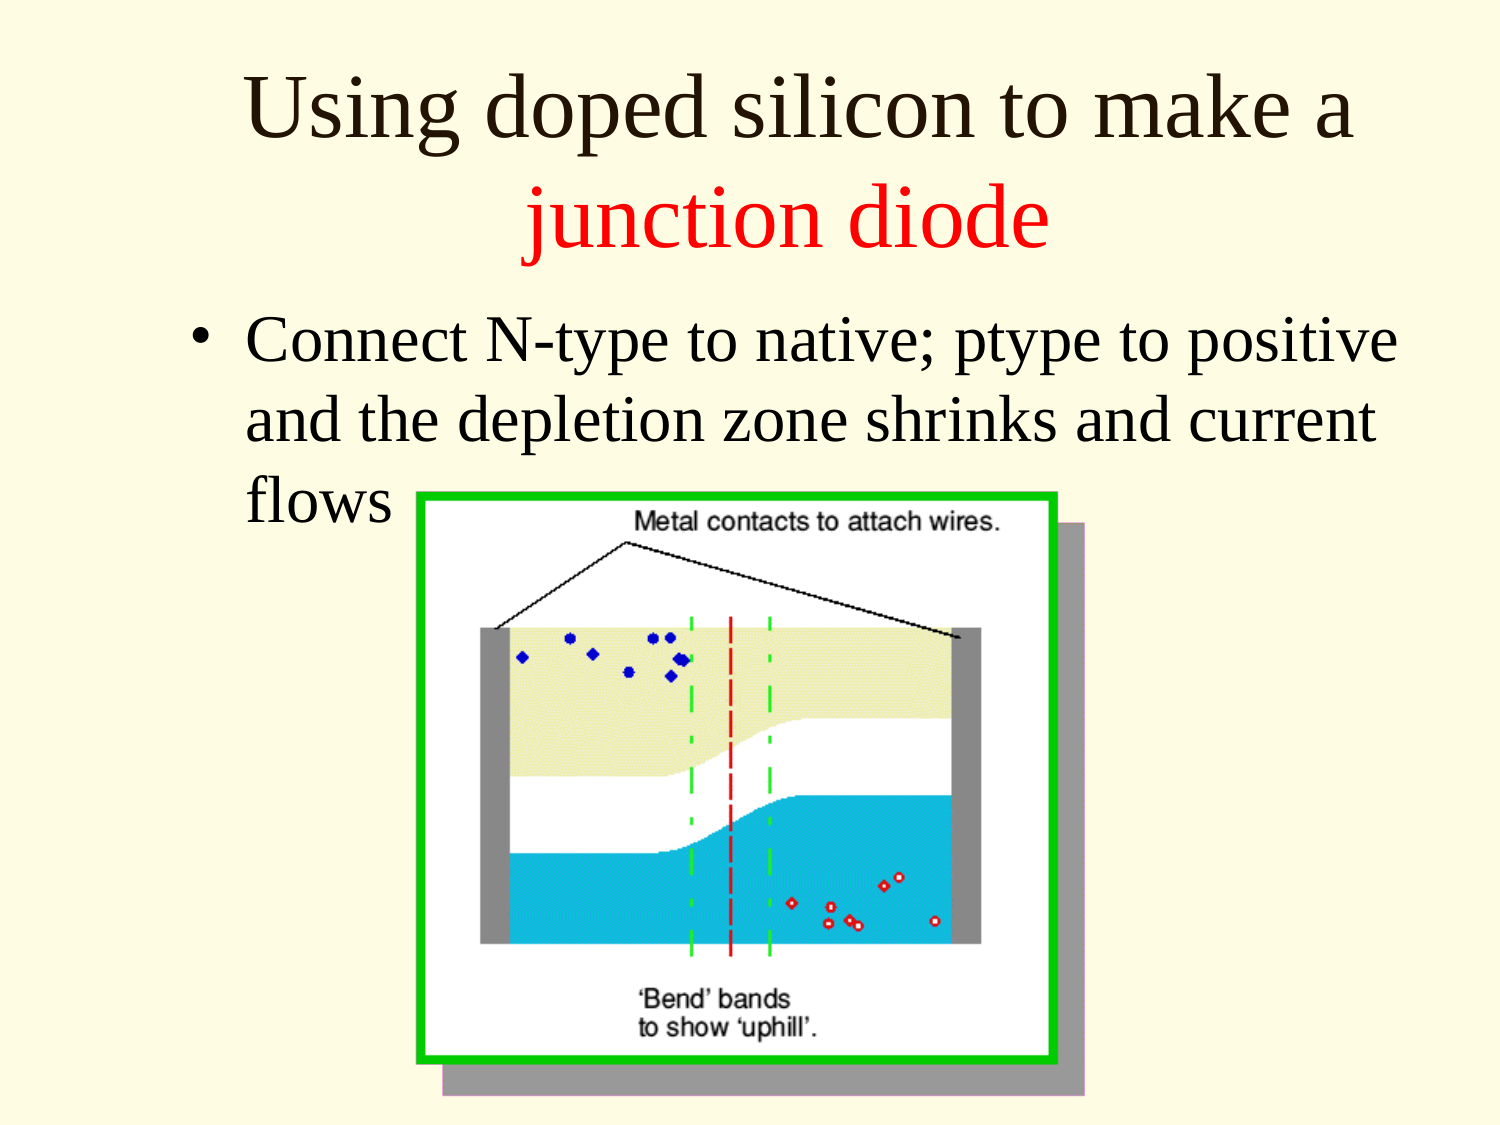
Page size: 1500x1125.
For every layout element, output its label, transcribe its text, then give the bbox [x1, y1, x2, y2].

title Using doped silicon to make a junction diode [174, 38, 1425, 274]
list Connect N-type to native; ptype to positive and the depletion zone shrinks and current flows [174, 287, 1425, 963]
picture [410, 487, 1088, 1104]
